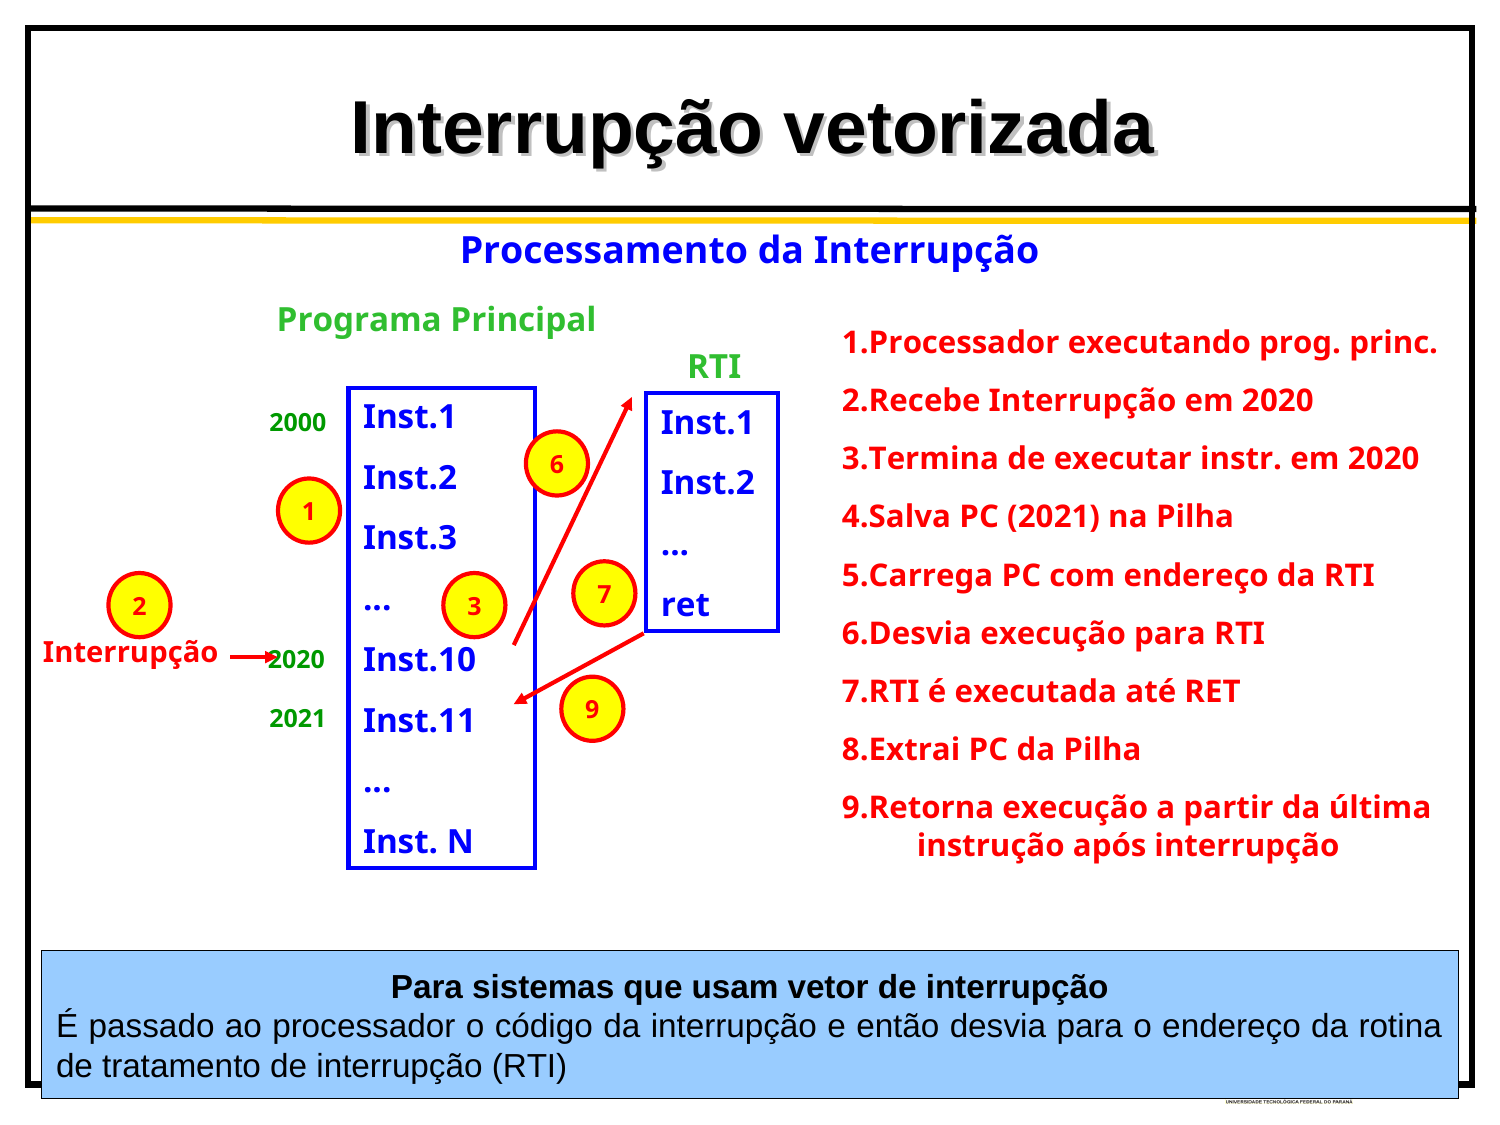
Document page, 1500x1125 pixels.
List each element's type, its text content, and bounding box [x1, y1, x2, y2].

text_box Inst.1 Inst.2 Inst.3 ... Inst.10 Inst.11 ... Inst. N [348, 387, 535, 869]
title Interrupção vetorizada [29, 85, 1477, 180]
text_box 1.Processador executando prog. princ. 2.Recebe Interrupção em 2020 3.Termina de executar instr. em 2020 4.Salva PC (2021) na Pilha 5.Carrega PC com endereço da RTI 6.Desvia execução para RTI 7.RTI é executada até RET 8.Extrai PC da Pilha 9.Retorna execução a partir da última instrução após interrupção [827, 314, 1500, 871]
text_box 2020 [236, 635, 357, 681]
text_box 6 [525, 431, 589, 496]
text_box RTI [672, 337, 757, 394]
text_box 2021 [236, 694, 360, 740]
text_box 9 [561, 676, 624, 741]
picture [1225, 1099, 1353, 1104]
text_box 2000 [236, 399, 360, 445]
text_box 7 [573, 561, 636, 626]
text_box 2 [108, 573, 171, 638]
text_box 3 [443, 573, 506, 638]
text_box Programa Principal [261, 290, 613, 347]
text_box Interrupção [11, 625, 250, 676]
text_box Inst.1 Inst.2 ... ret [646, 393, 779, 631]
text_box Processamento da Interrupção [351, 218, 1149, 280]
text_box 1 [277, 478, 341, 543]
text_box Para sistemas que usam vetor de interrupção É passado ao processador o código da interrupção e então desvia para o endereço da rotina de tratamento de interrupção (RTI) [41, 950, 1459, 1099]
